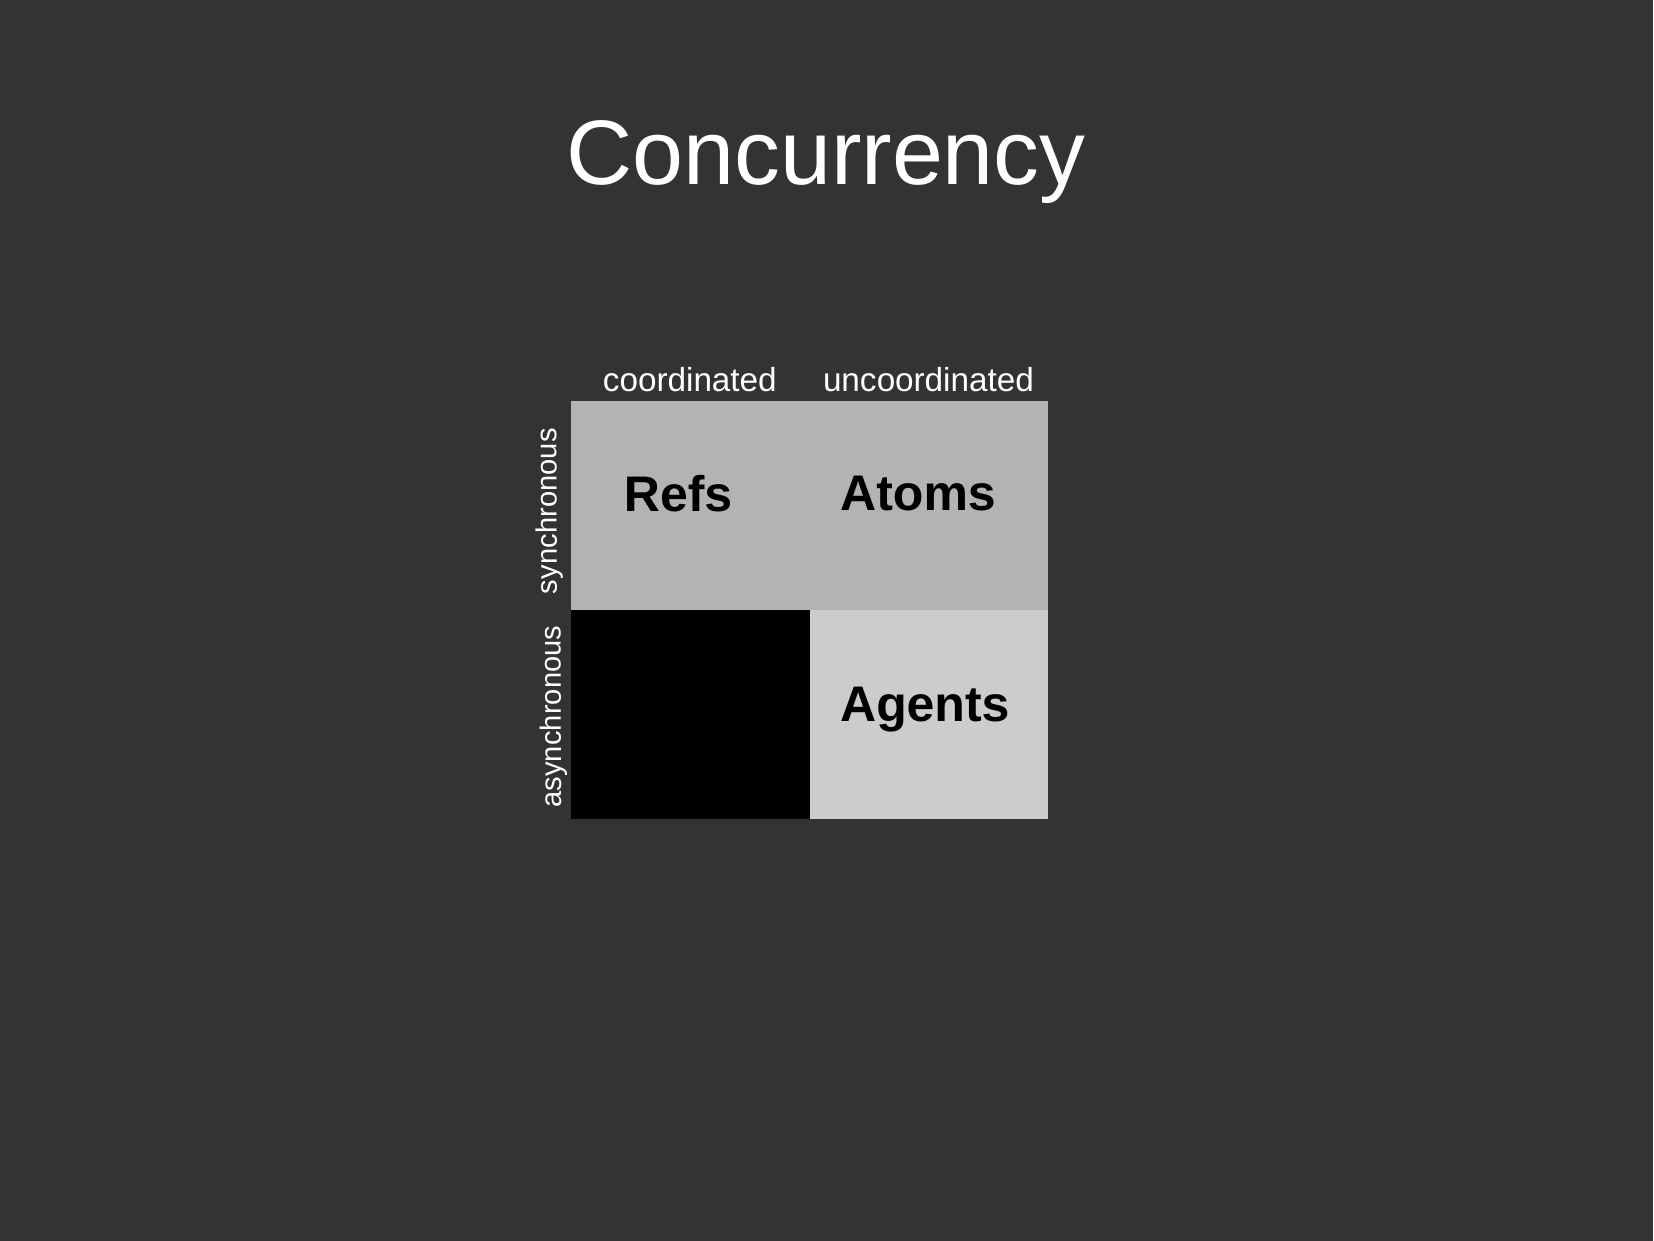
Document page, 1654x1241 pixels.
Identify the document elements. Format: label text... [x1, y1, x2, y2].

table_cell [574, 610, 810, 819]
text_box coordinated [588, 354, 808, 406]
text_box synchronous [522, 368, 571, 610]
title Concurrency [82, 49, 1571, 257]
text_box Refs [609, 459, 820, 530]
table_header [571, 401, 810, 610]
table_cell [810, 610, 1048, 819]
text_box asynchronous [526, 582, 575, 823]
table_header [810, 406, 1048, 610]
text_box Atoms [825, 457, 1036, 529]
text_box uncoordinated [808, 354, 1051, 406]
text_box Agents [825, 669, 1036, 740]
